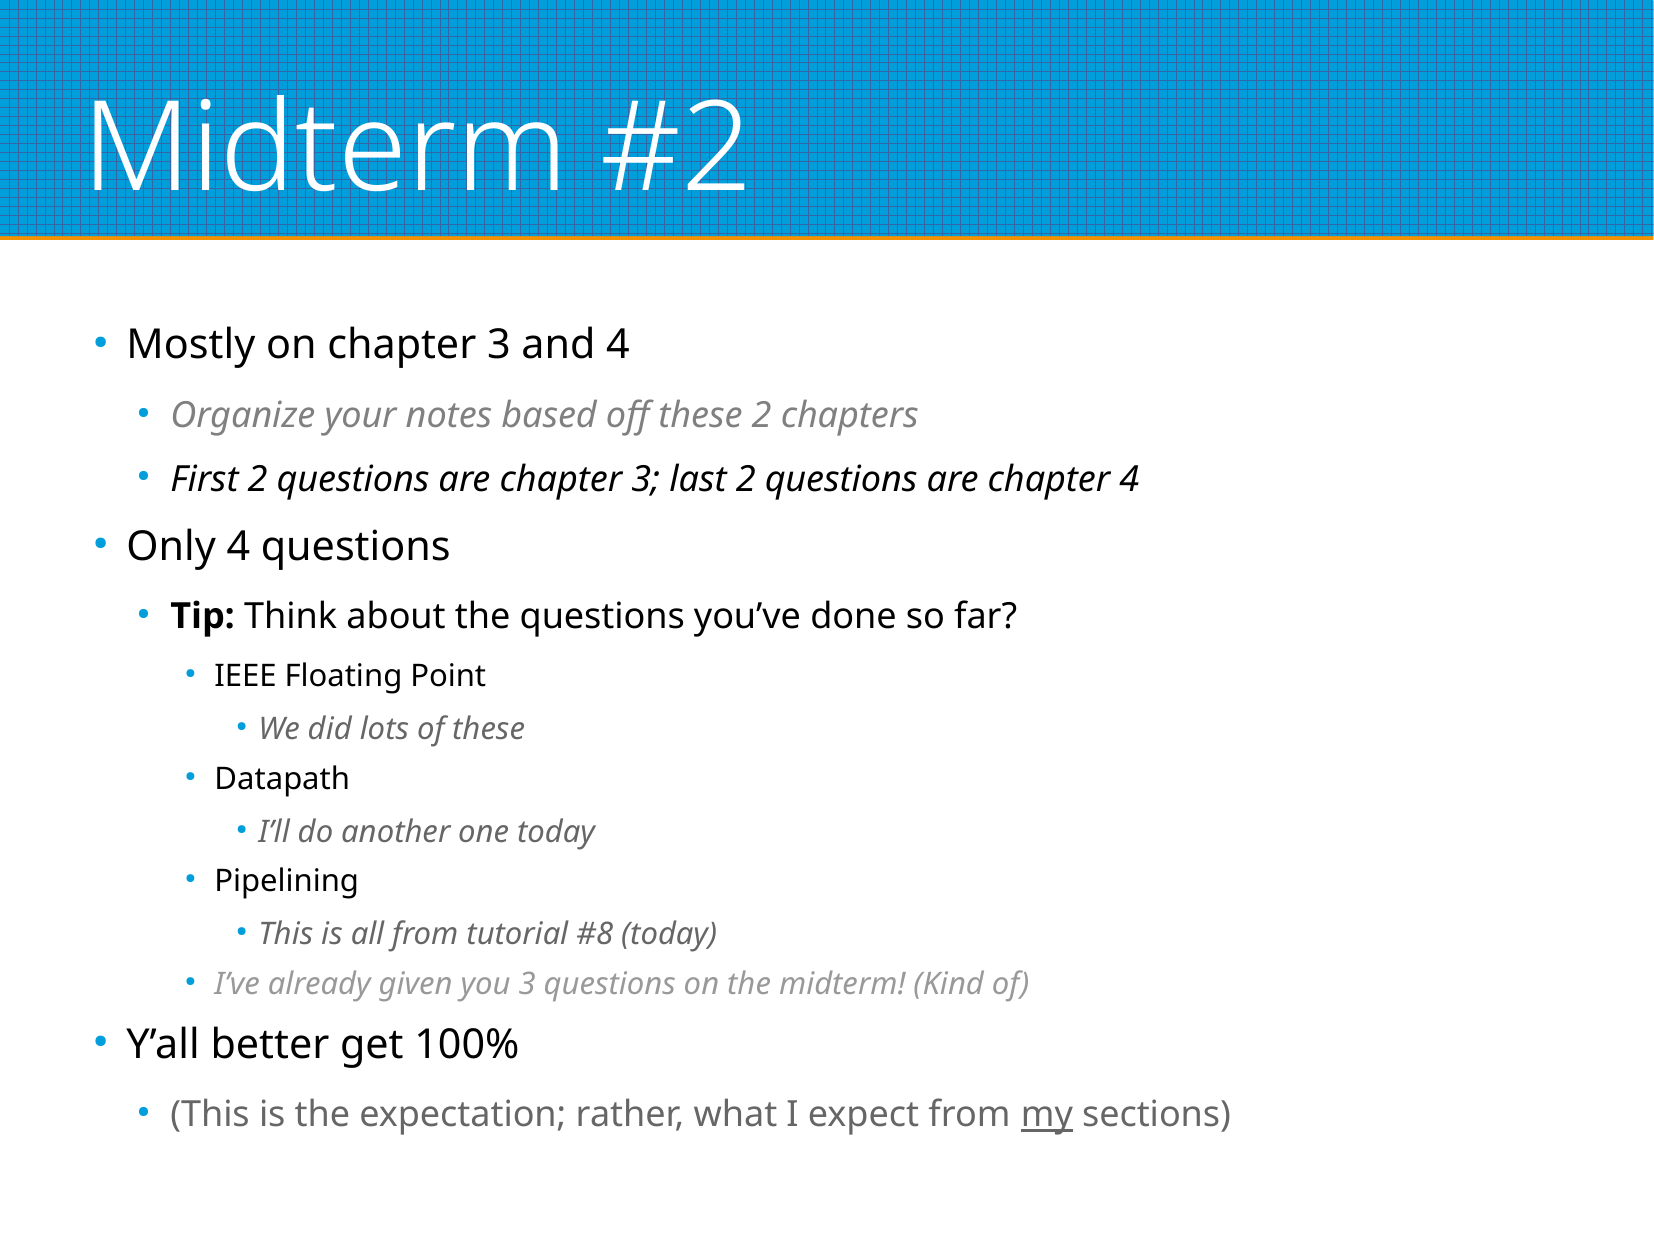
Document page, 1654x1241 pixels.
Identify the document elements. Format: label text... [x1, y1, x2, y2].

title Midterm #2 [82, 19, 1571, 227]
list Mostly on chapter 3 and 4 Organize your notes based off these 2 chapters First 2 questions are chapter 3; last 2 questions are chapter 4 Only 4 questions Tip: Think about the questions you’ve done so far? IEEE Floating Point We did lots of these Datapath I’ll do another one today Pipelining This is all from tutorial #8 (today) I’ve already given you 3 questions on the midterm! (Kind of) Y’all better get 100% (This is the expectation; rather, what I expect from my sections) [82, 314, 1563, 1152]
